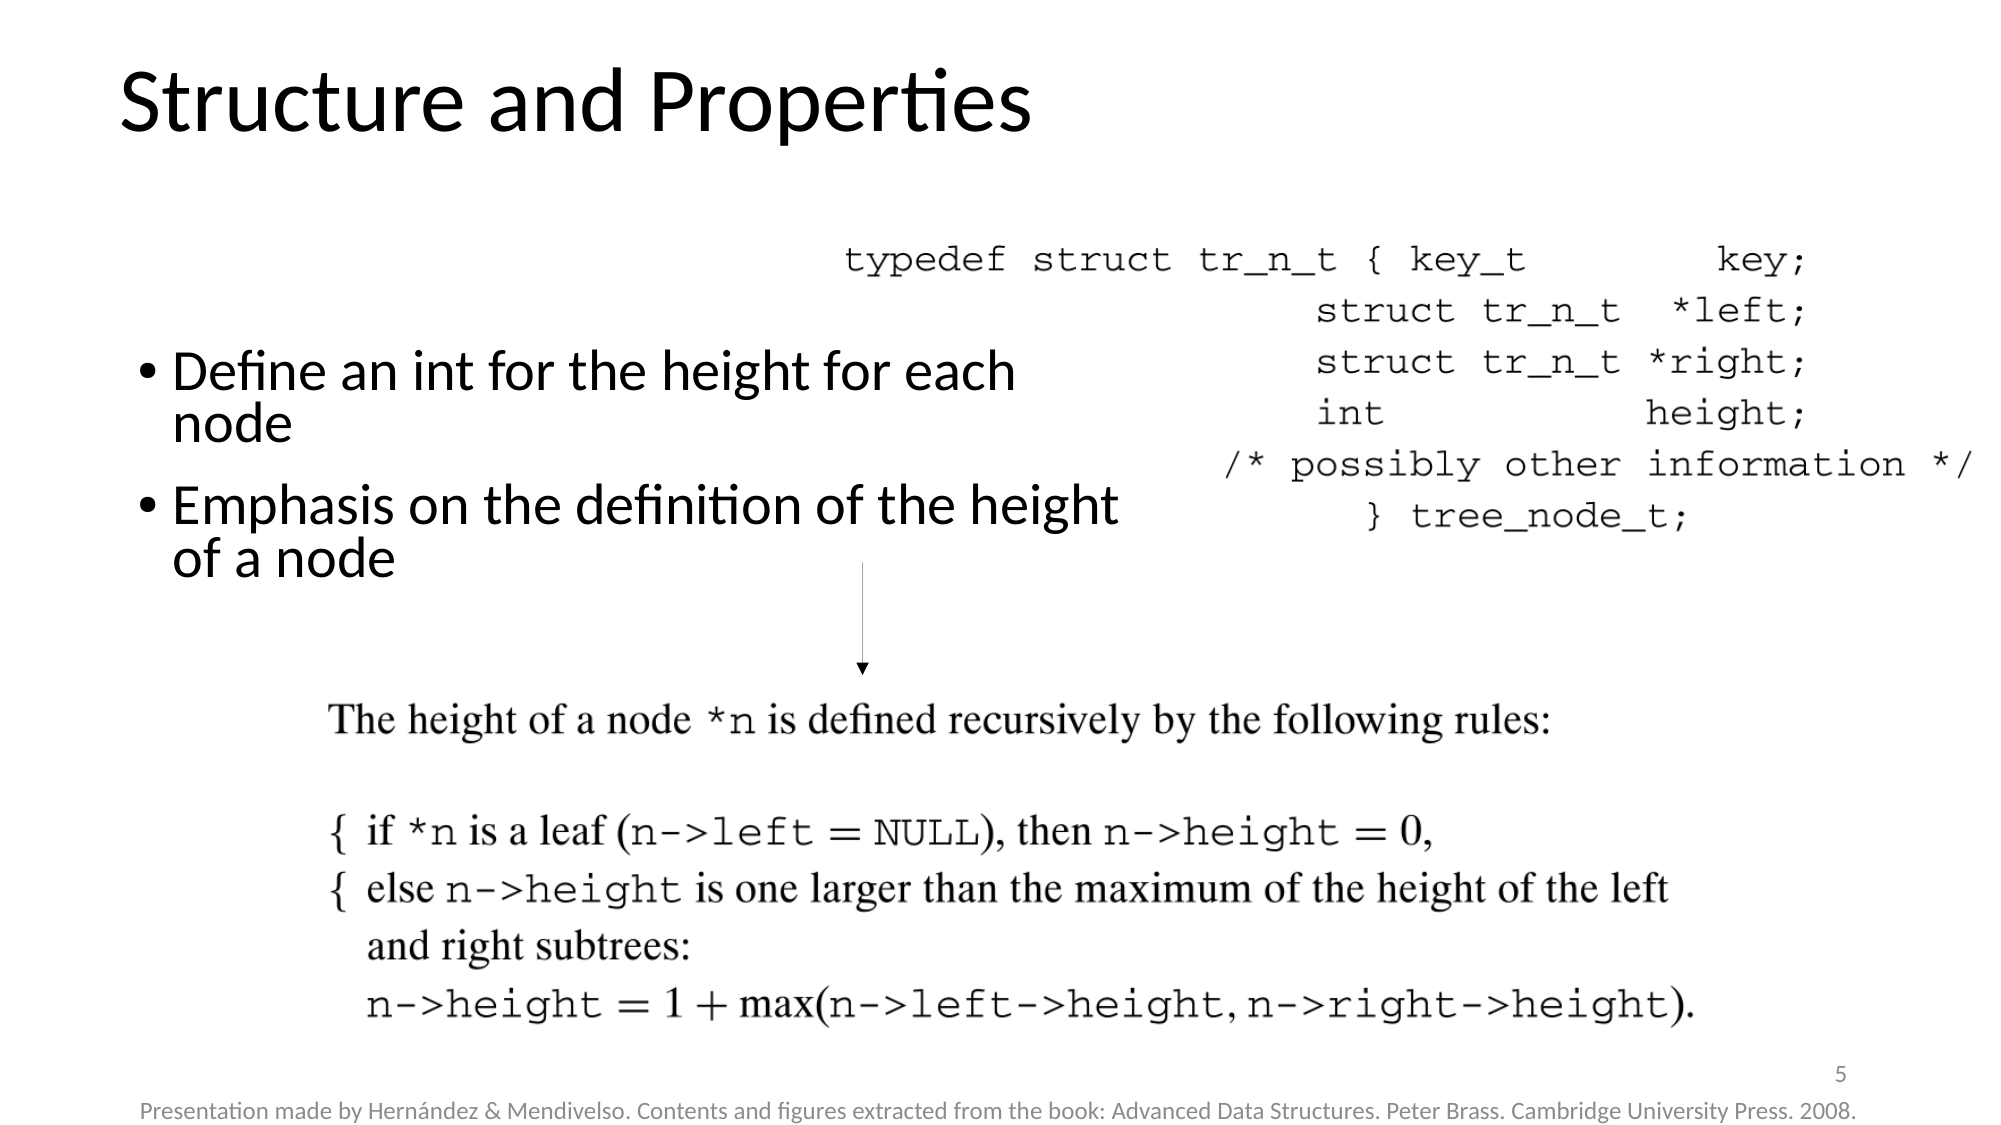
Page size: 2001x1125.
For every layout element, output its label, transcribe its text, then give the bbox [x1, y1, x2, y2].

text_box Presentation made by Hernández & Mendivelso. Contents and figures extracted from the book: Advanced Data Structures. Peter Brass. Cambridge University Press. 2008. [0, 1100, 2000, 1119]
picture [300, 674, 1750, 1088]
subtitle Define an int for the height for each node Emphasis on the definition of the height of a node [137, 150, 1126, 826]
title Structure and Properties [119, 1, 1845, 150]
picture [1126, 187, 2000, 563]
